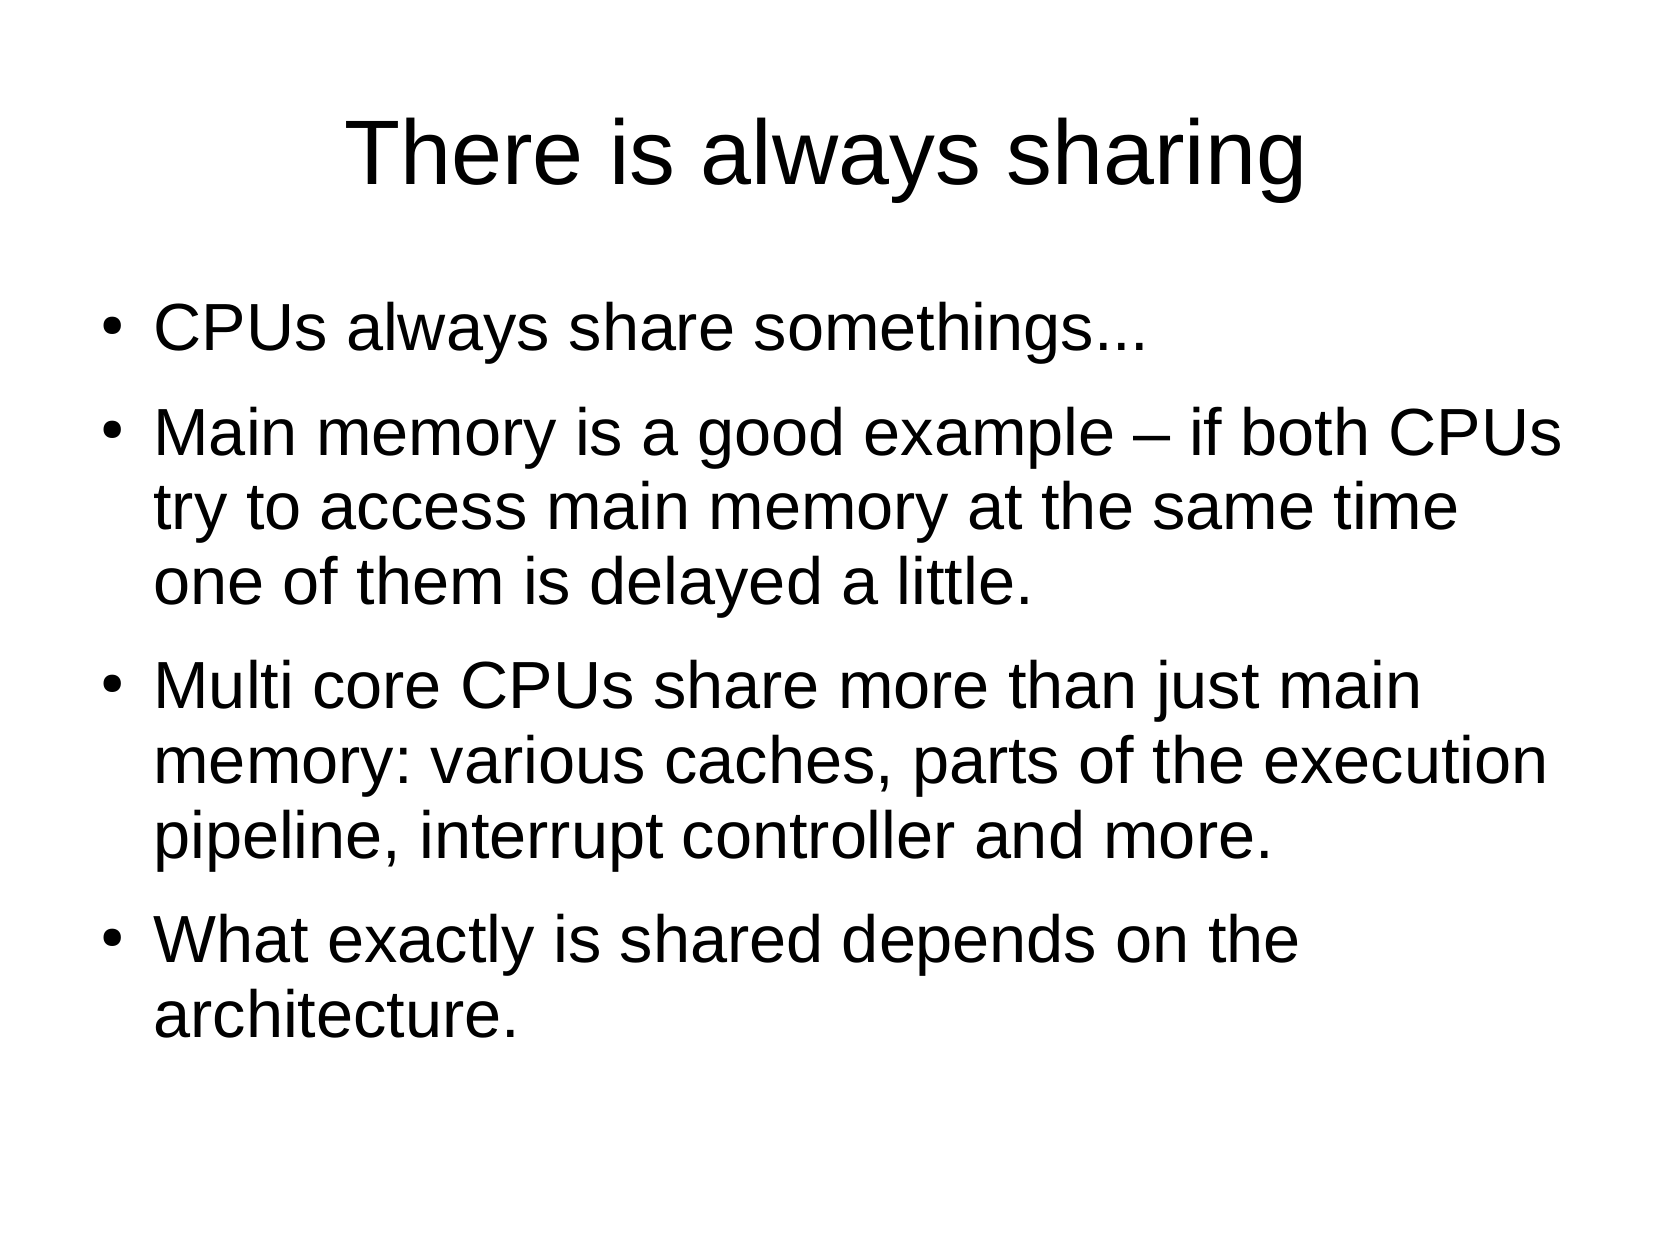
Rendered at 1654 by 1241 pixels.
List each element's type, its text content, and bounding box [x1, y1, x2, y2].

title There is always sharing [82, 49, 1571, 257]
list CPUs always share somethings... Main memory is a good example – if both CPUs try to access main memory at the same time one of them is delayed a little. Multi core CPUs share more than just main memory: various caches, parts of the execution pipeline, interrupt controller and more. What exactly is shared depends on the architecture. [82, 290, 1571, 1109]
